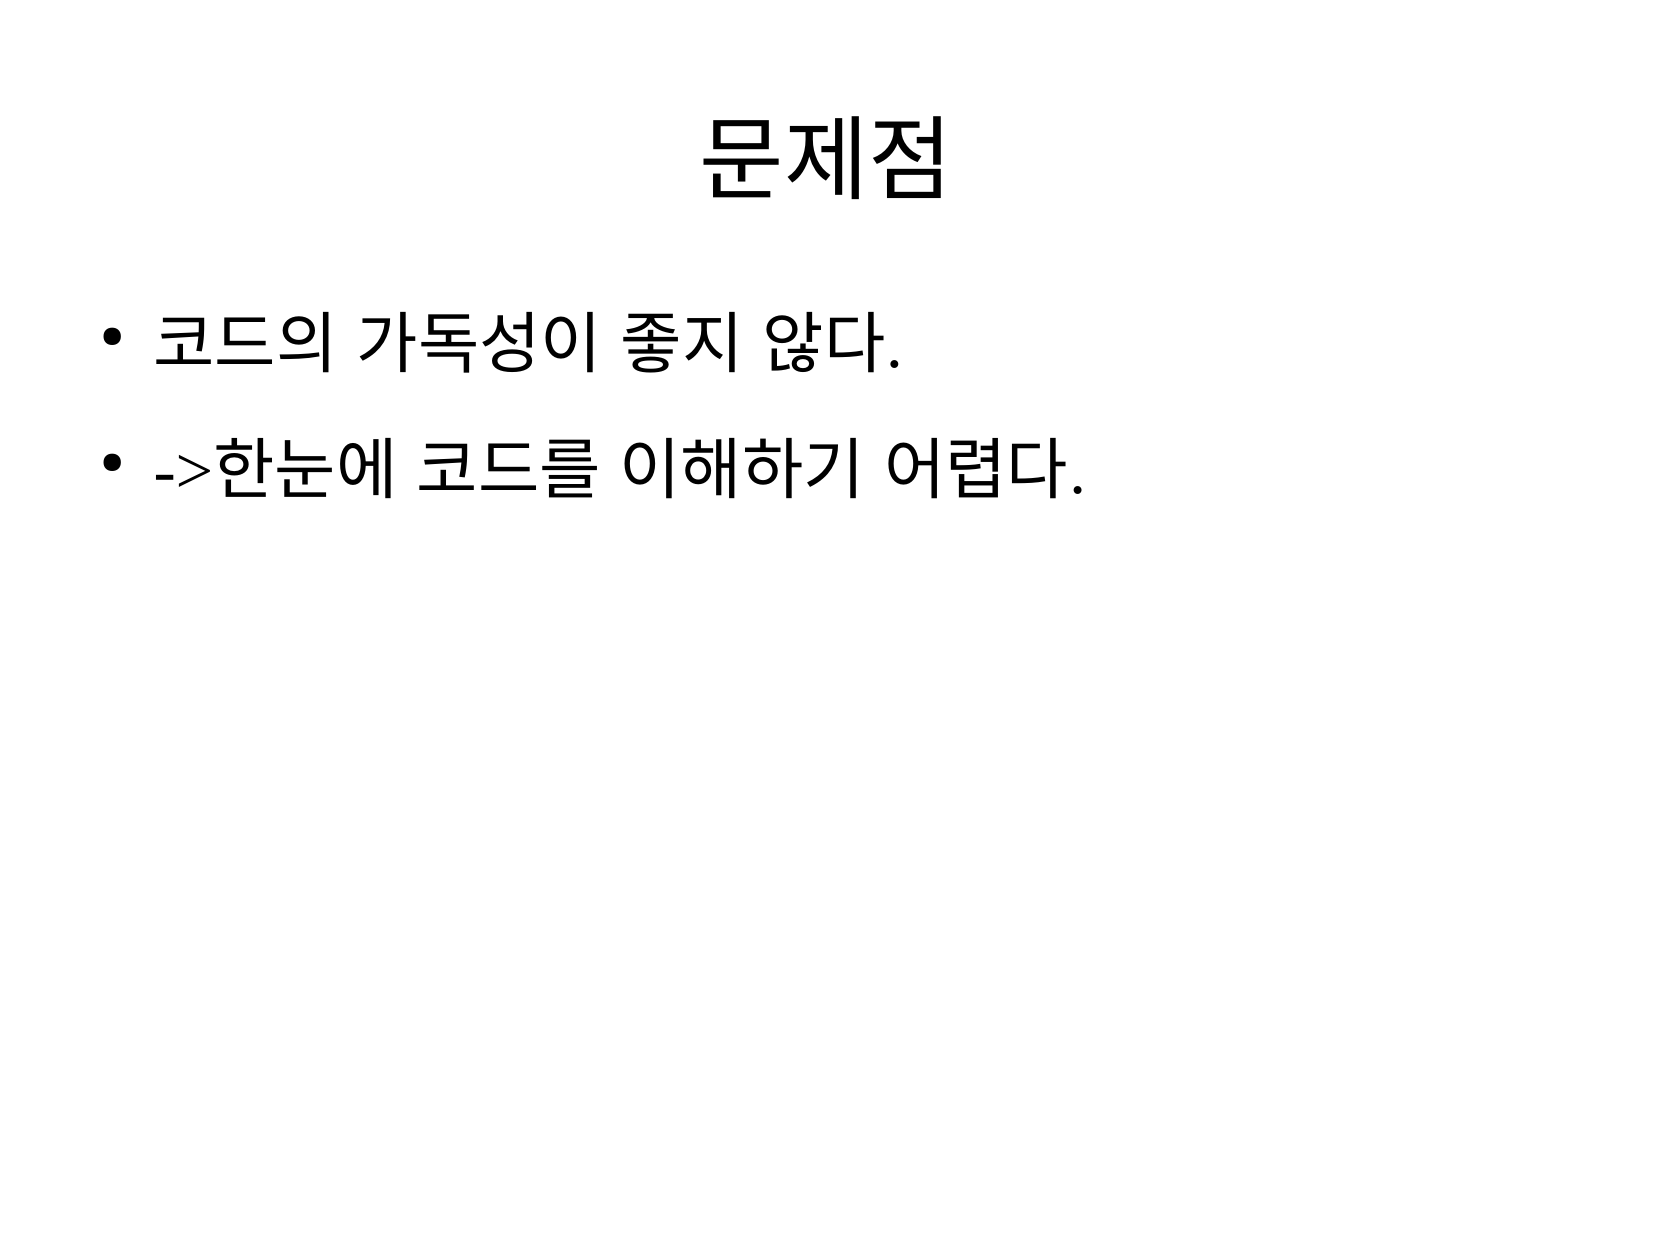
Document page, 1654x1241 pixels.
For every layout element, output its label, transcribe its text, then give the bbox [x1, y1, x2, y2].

title 문제점 [82, 49, 1571, 257]
list 코드의 가독성이 좋지 않다. ->한눈에 코드를 이해하기 어렵다. [82, 290, 1571, 1010]
